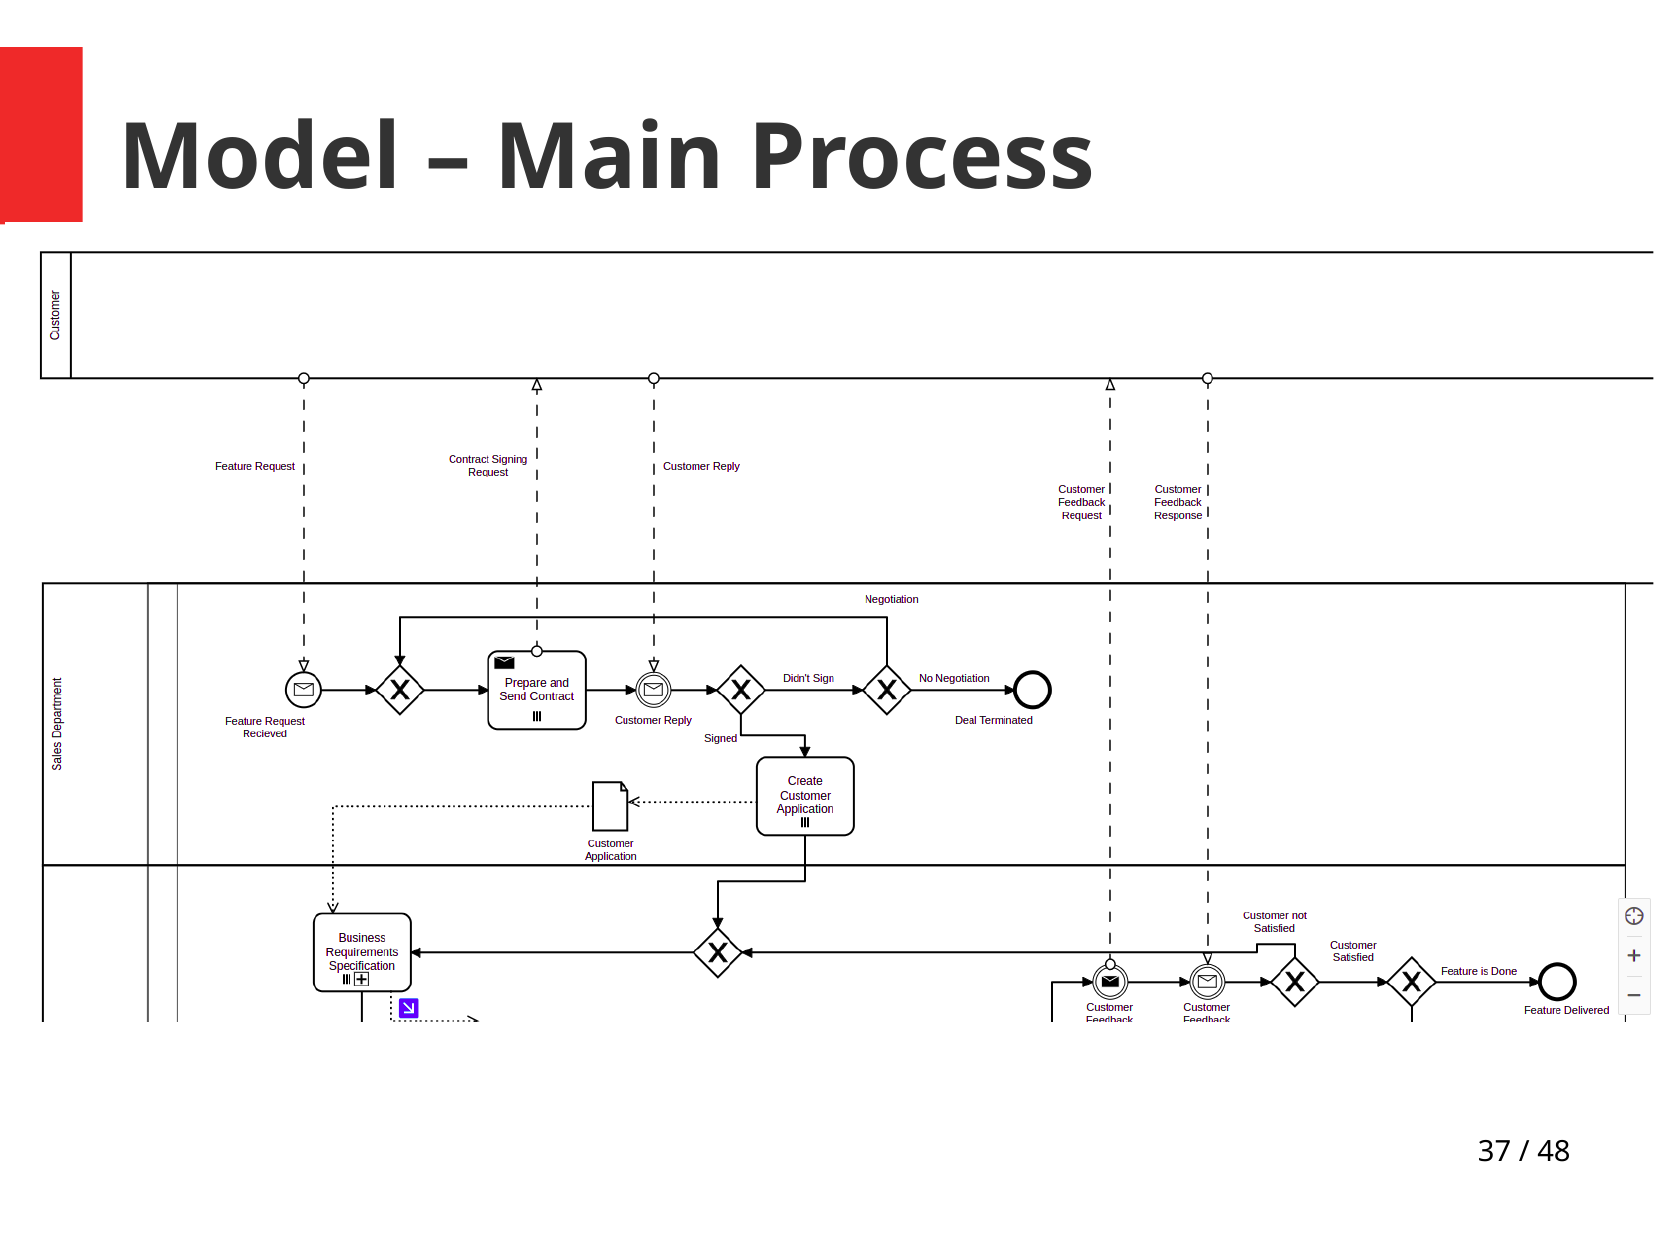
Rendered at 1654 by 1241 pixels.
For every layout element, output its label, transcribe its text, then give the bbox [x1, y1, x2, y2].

title Model – Main Process [118, 49, 1571, 222]
picture [5, 222, 1654, 1022]
